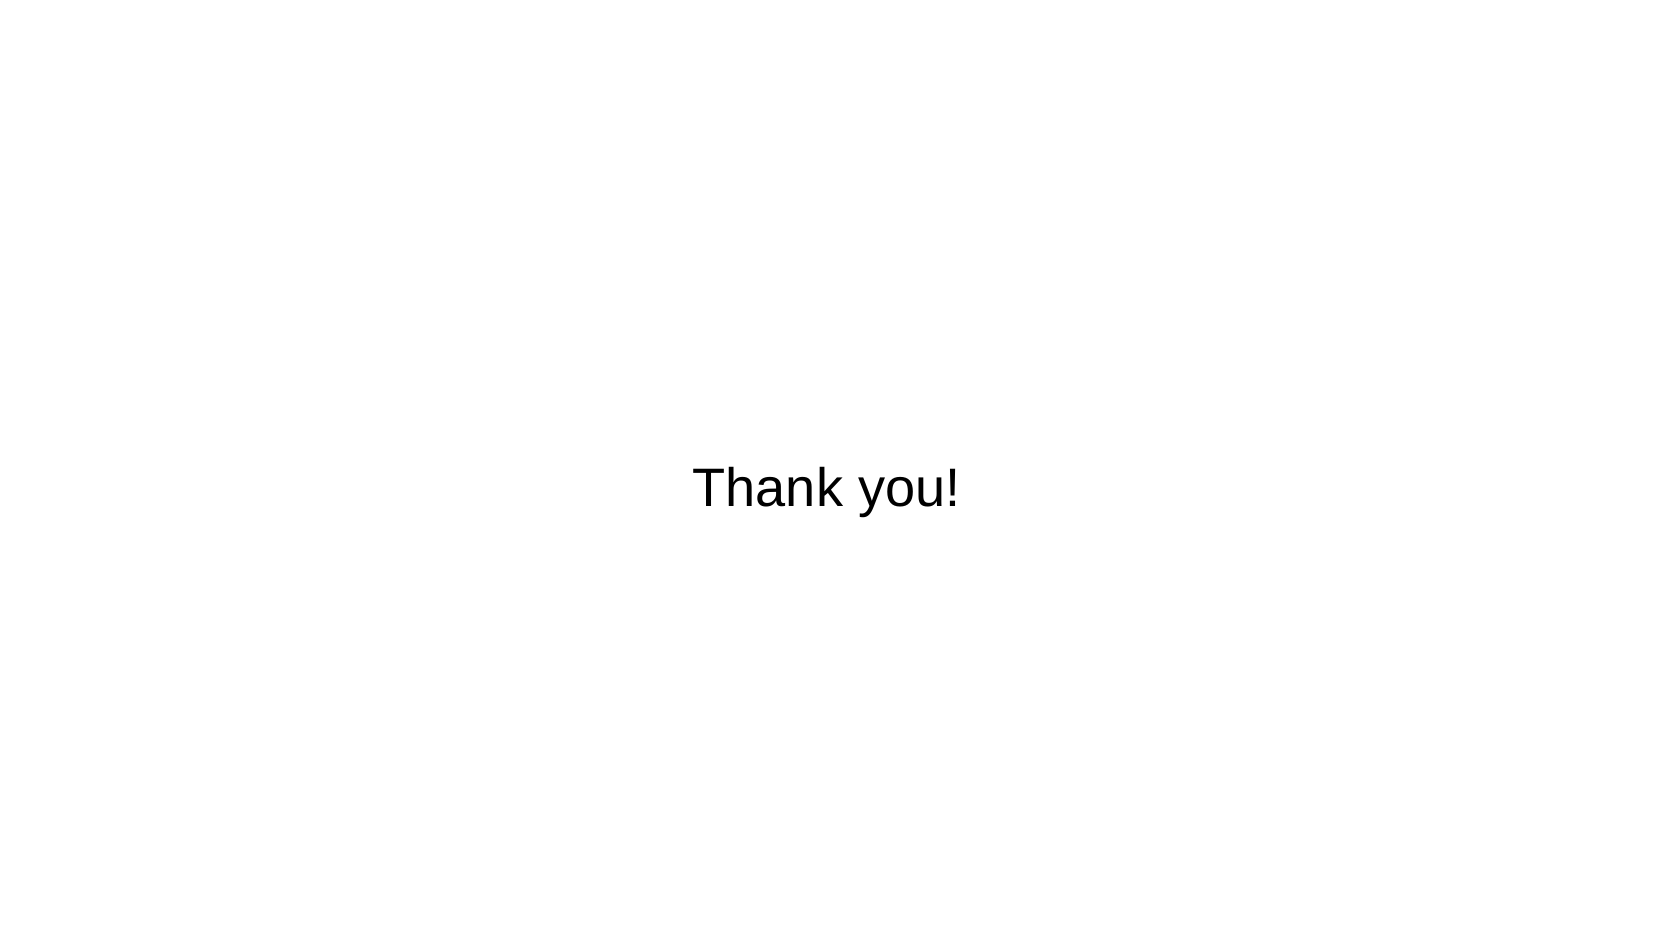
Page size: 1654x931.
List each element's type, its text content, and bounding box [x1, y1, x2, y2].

subtitle Thank you! [82, 217, 1571, 758]
